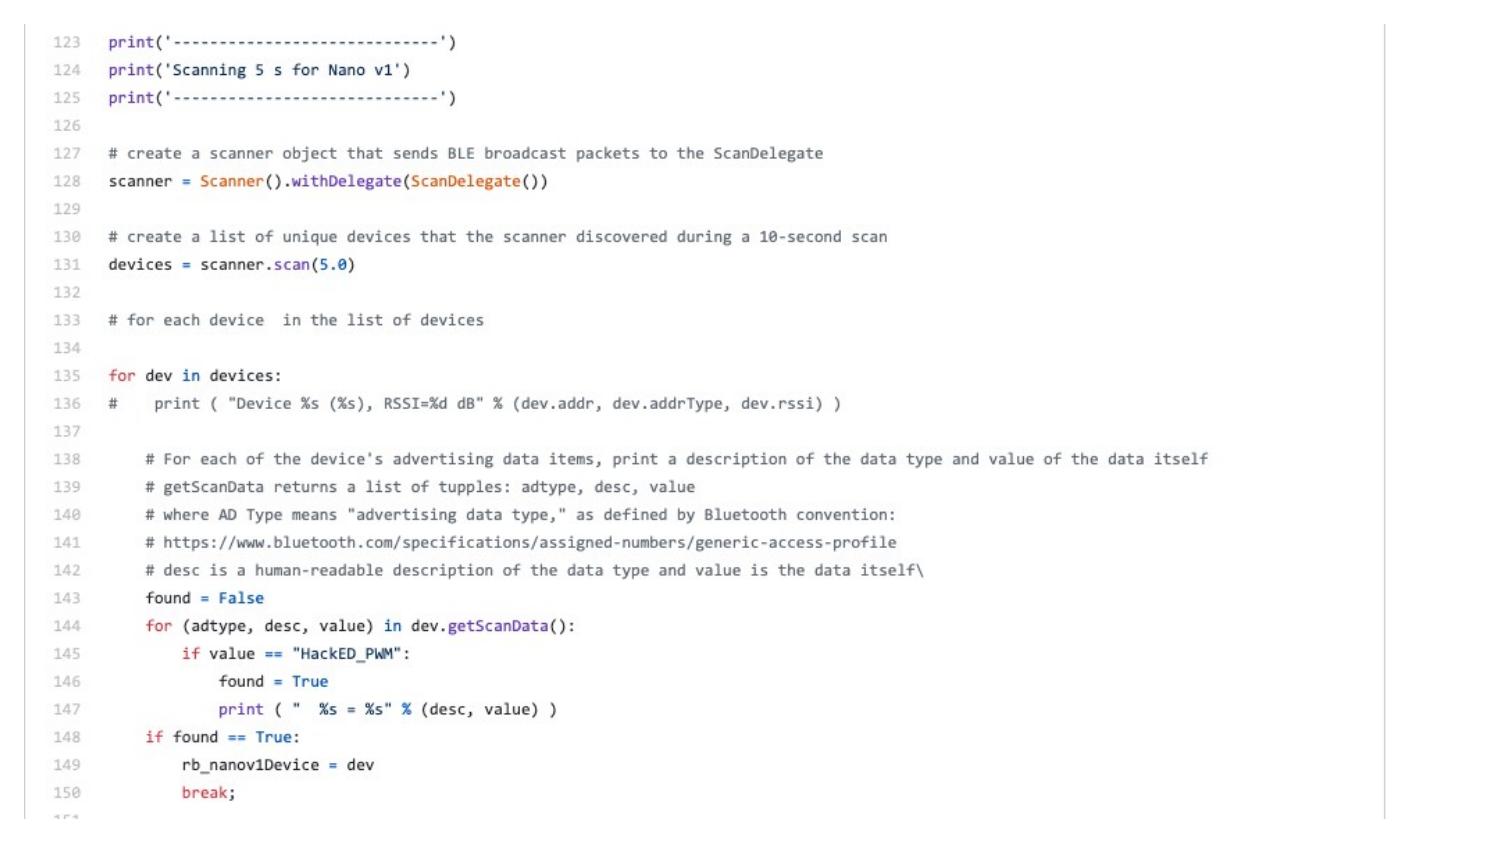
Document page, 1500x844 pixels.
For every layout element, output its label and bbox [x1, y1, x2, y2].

picture [24, 24, 1387, 819]
